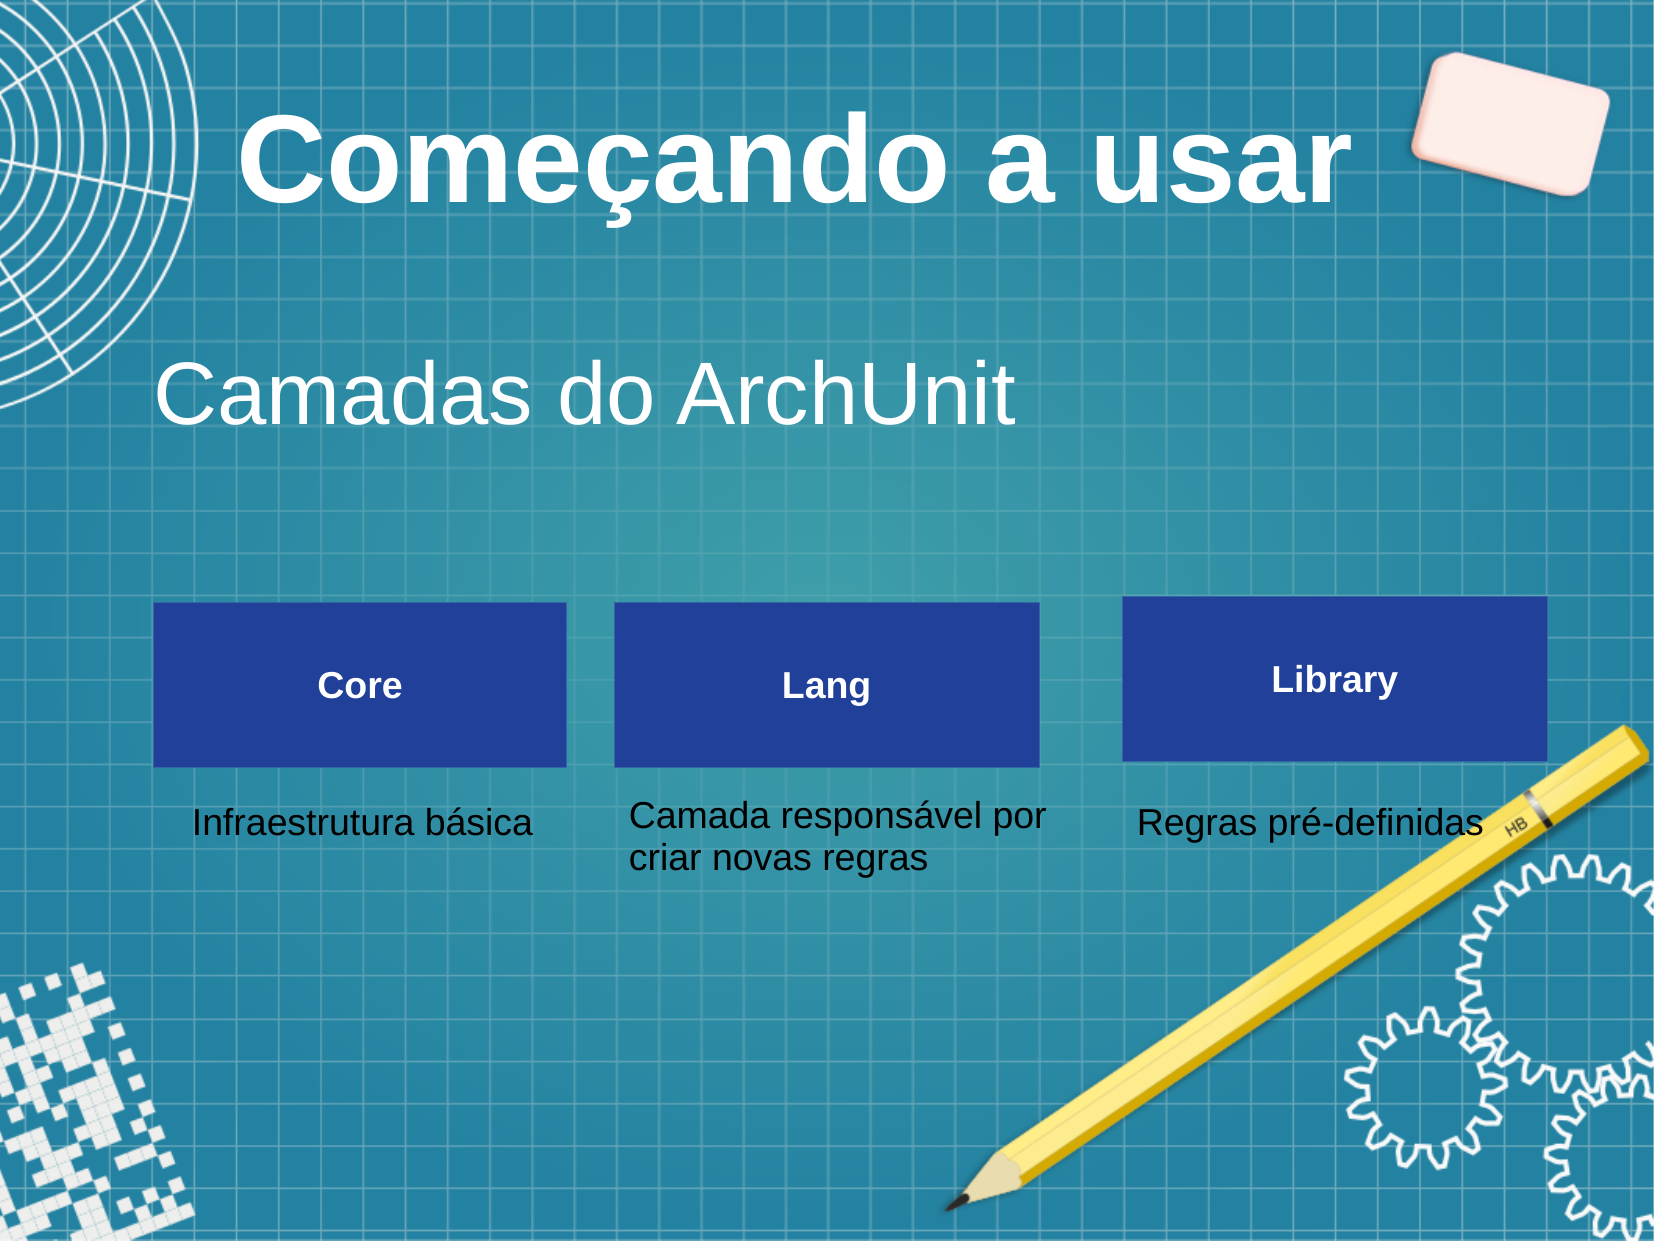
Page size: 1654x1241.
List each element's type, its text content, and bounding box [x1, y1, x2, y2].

text_box Começando a usar [236, 23, 1406, 296]
text_box Lang [614, 602, 1040, 768]
text_box Infraestrutura básica [177, 794, 549, 852]
picture [0, 0, 1654, 1241]
text_box Core [153, 602, 567, 768]
list Camadas do ArchUnit [82, 343, 1571, 1064]
text_box Regras pré-definidas [1122, 794, 1499, 852]
text_box Camada responsável por criar novas regras [614, 787, 1073, 886]
text_box Library [1122, 596, 1548, 762]
